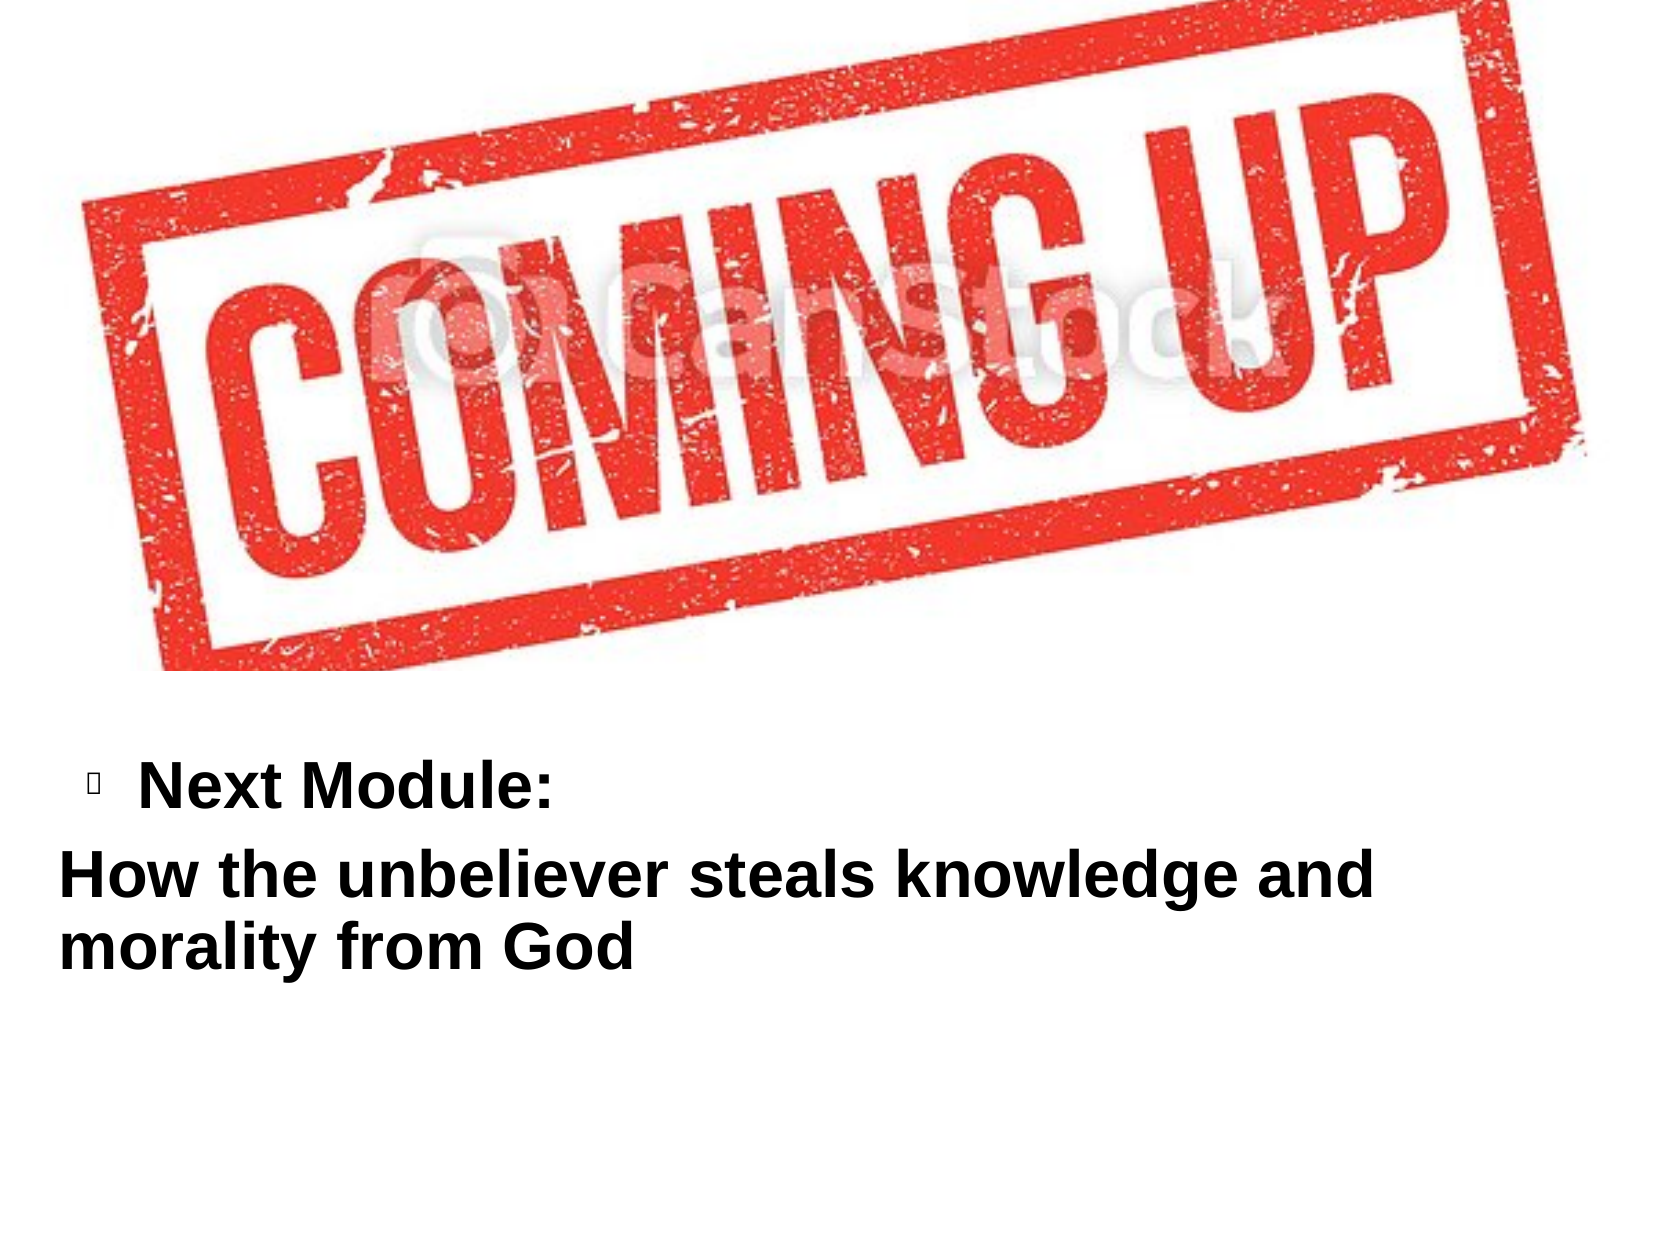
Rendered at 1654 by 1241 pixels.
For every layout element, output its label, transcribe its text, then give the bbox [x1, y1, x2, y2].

list Next Module: [67, 739, 1622, 835]
list How the unbeliever steals knowledge and morality from God [59, 856, 1614, 968]
picture [0, 0, 1654, 671]
